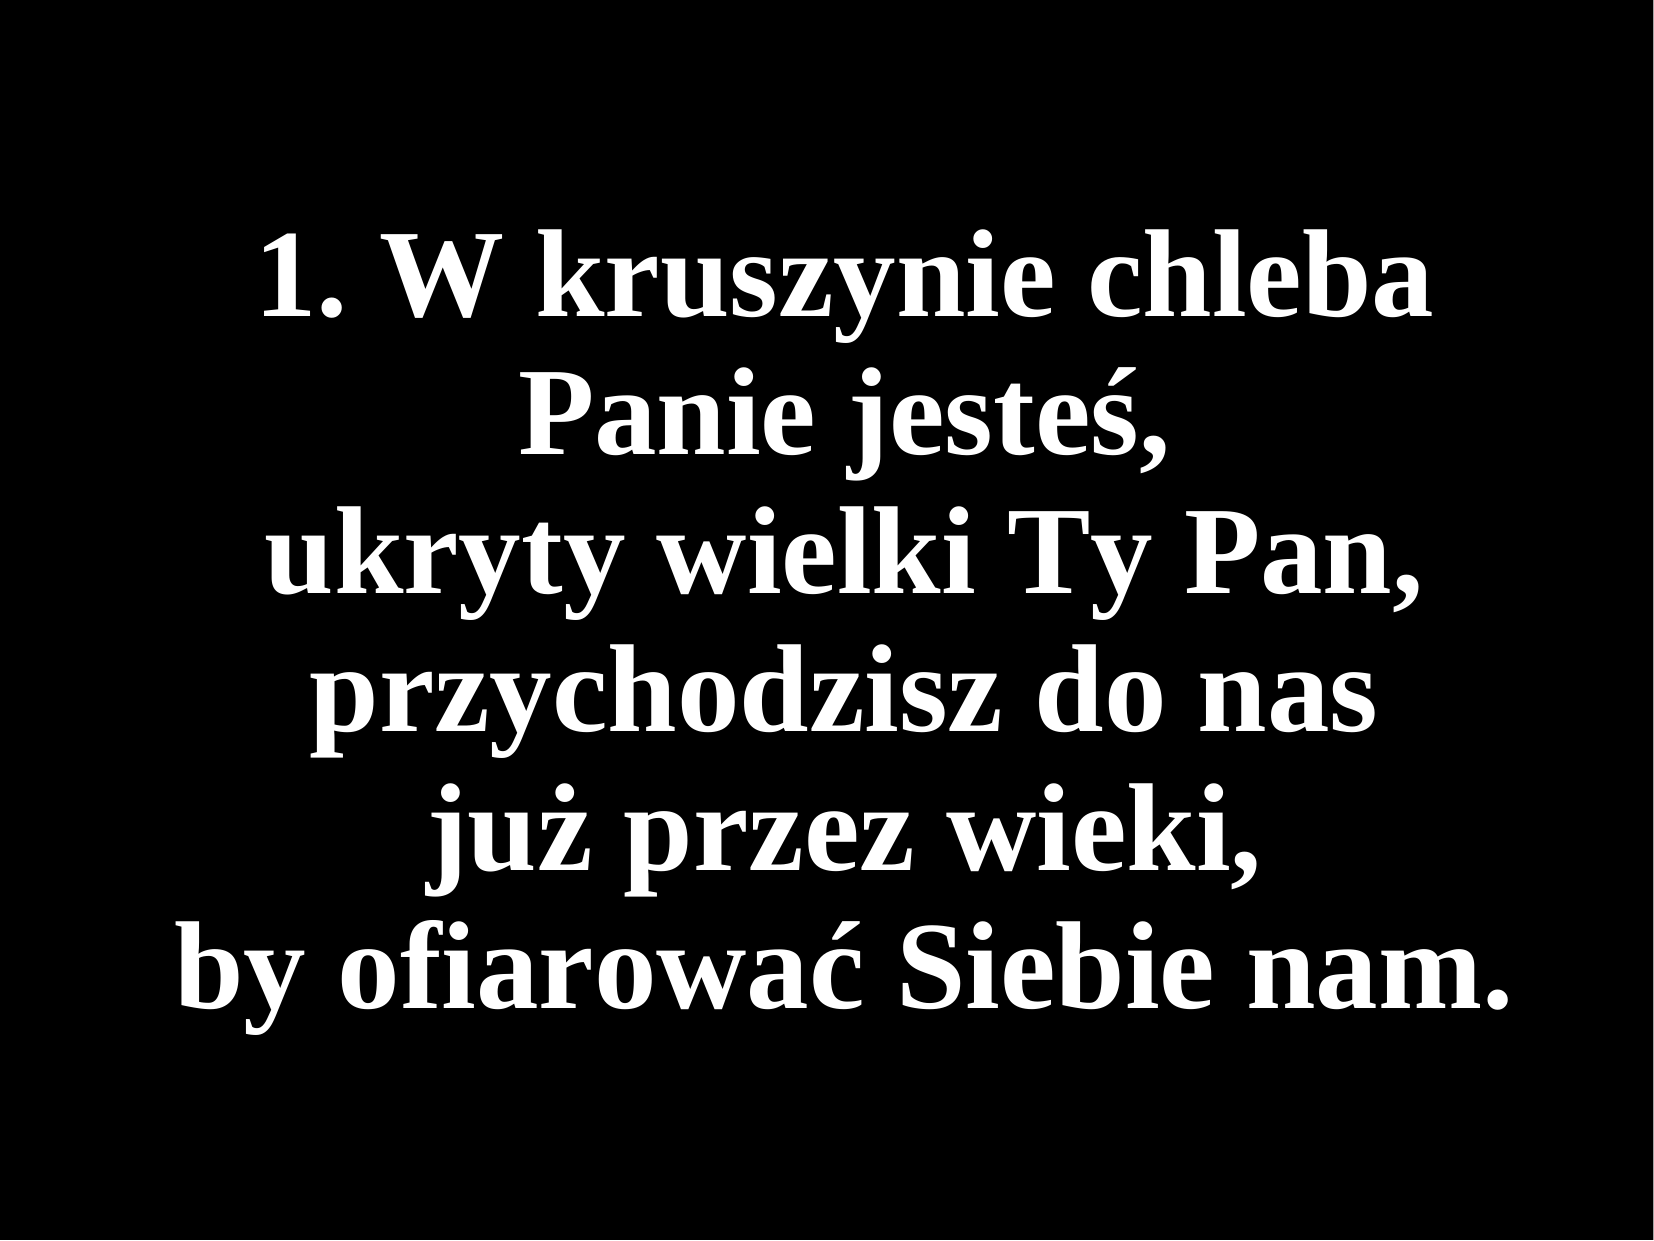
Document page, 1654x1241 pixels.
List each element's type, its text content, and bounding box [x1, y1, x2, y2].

subtitle 1. W kruszynie chleba Panie jesteś, ukryty wielki Ty Pan, przychodzisz do nas już przez wieki, by ofiarować Siebie nam. [0, 0, 1654, 1241]
